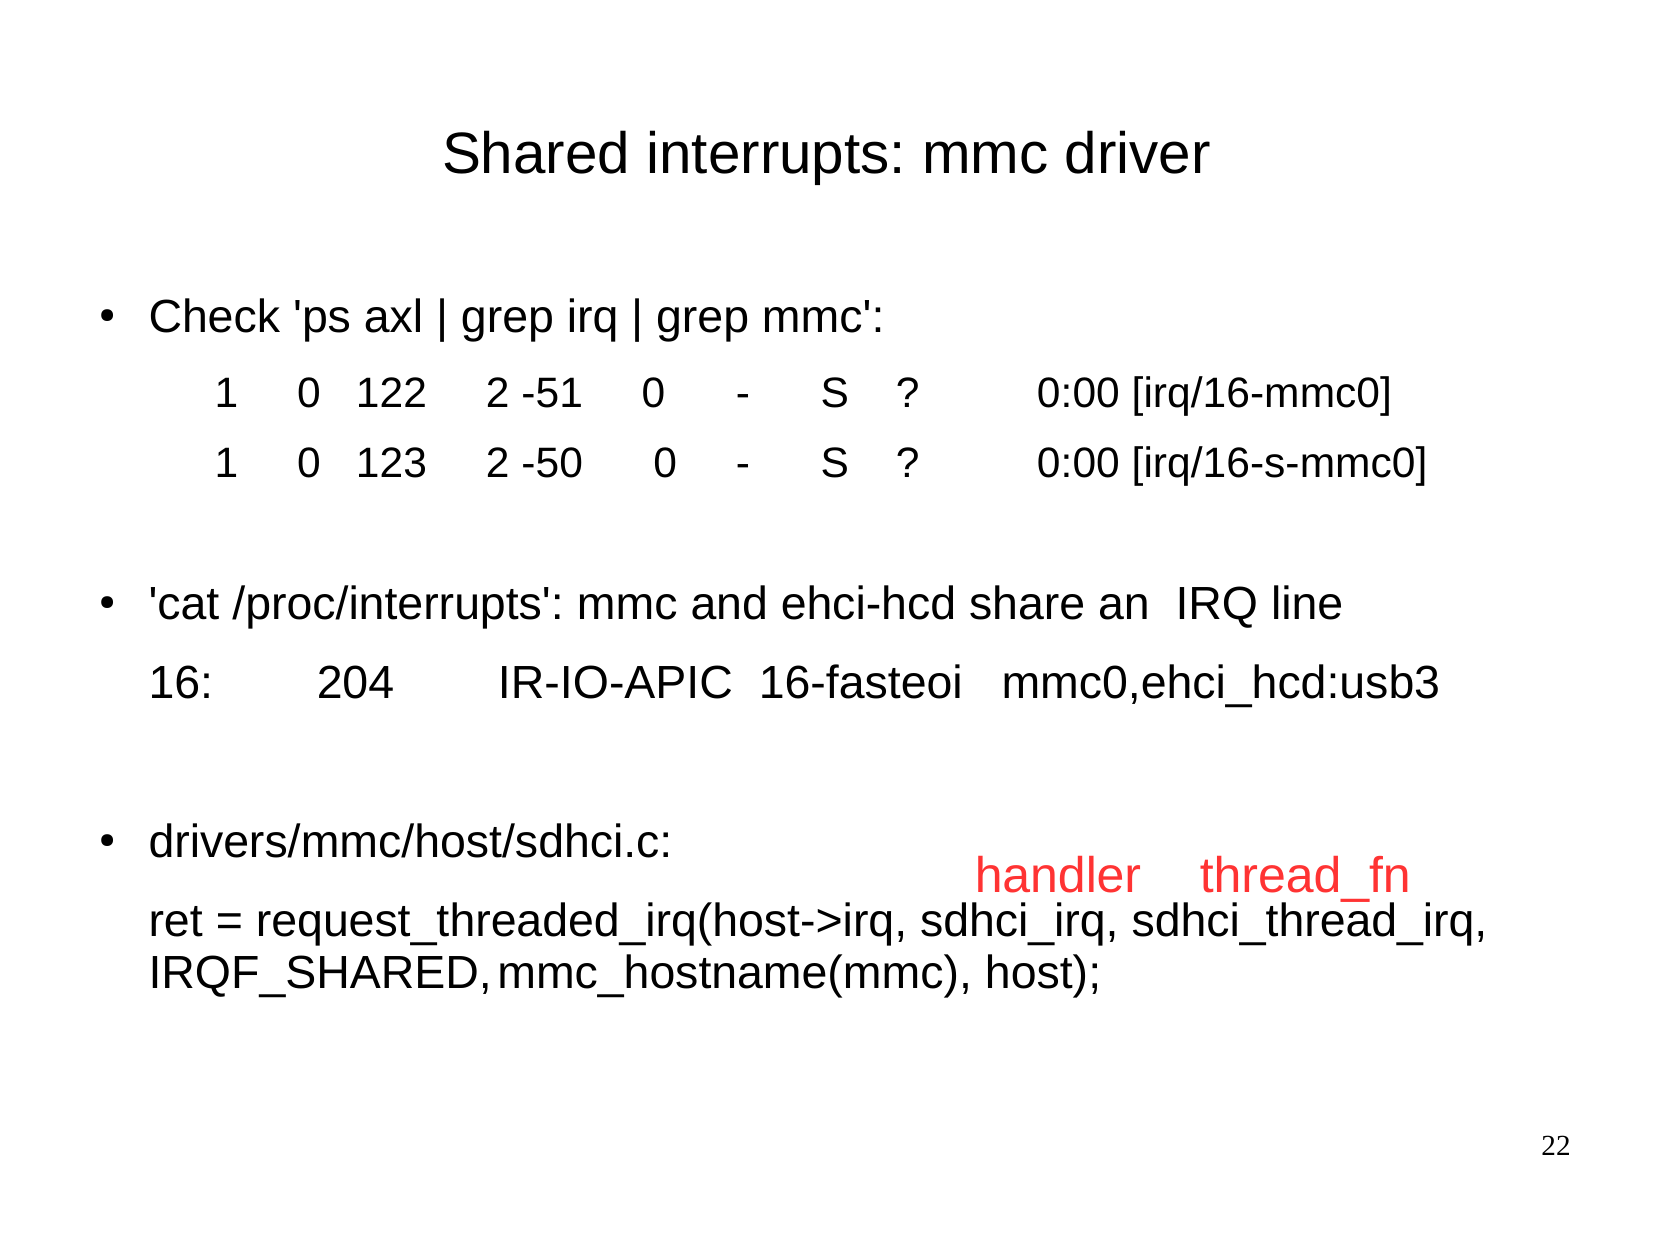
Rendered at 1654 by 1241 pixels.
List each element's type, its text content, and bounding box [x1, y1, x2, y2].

text_box thread_fn [1185, 840, 1456, 911]
title Shared interrupts: mmc driver [82, 49, 1571, 257]
text_box handler [960, 840, 1171, 911]
list Check 'ps axl | grep irq | grep mmc': 1 0 122 2 -51 0 - S ? 0:00 [irq/16-mmc0] 1 0 123 2 -50 0 - S ? 0:00 [irq/16-s-mmc0] 'cat /proc/interrupts': mmc and ehci-hcd share an IRQ line 16: 204 IR-IO-APIC 16-fasteoi mmc0,ehci_hcd:usb3 drivers/mmc/host/sdhci.c: ret = request_threaded_irq(host->irq, sdhci_irq, sdhci_thread_irq, IRQF_SHARED, mmc_hostname(mmc), host); [82, 290, 1571, 1010]
